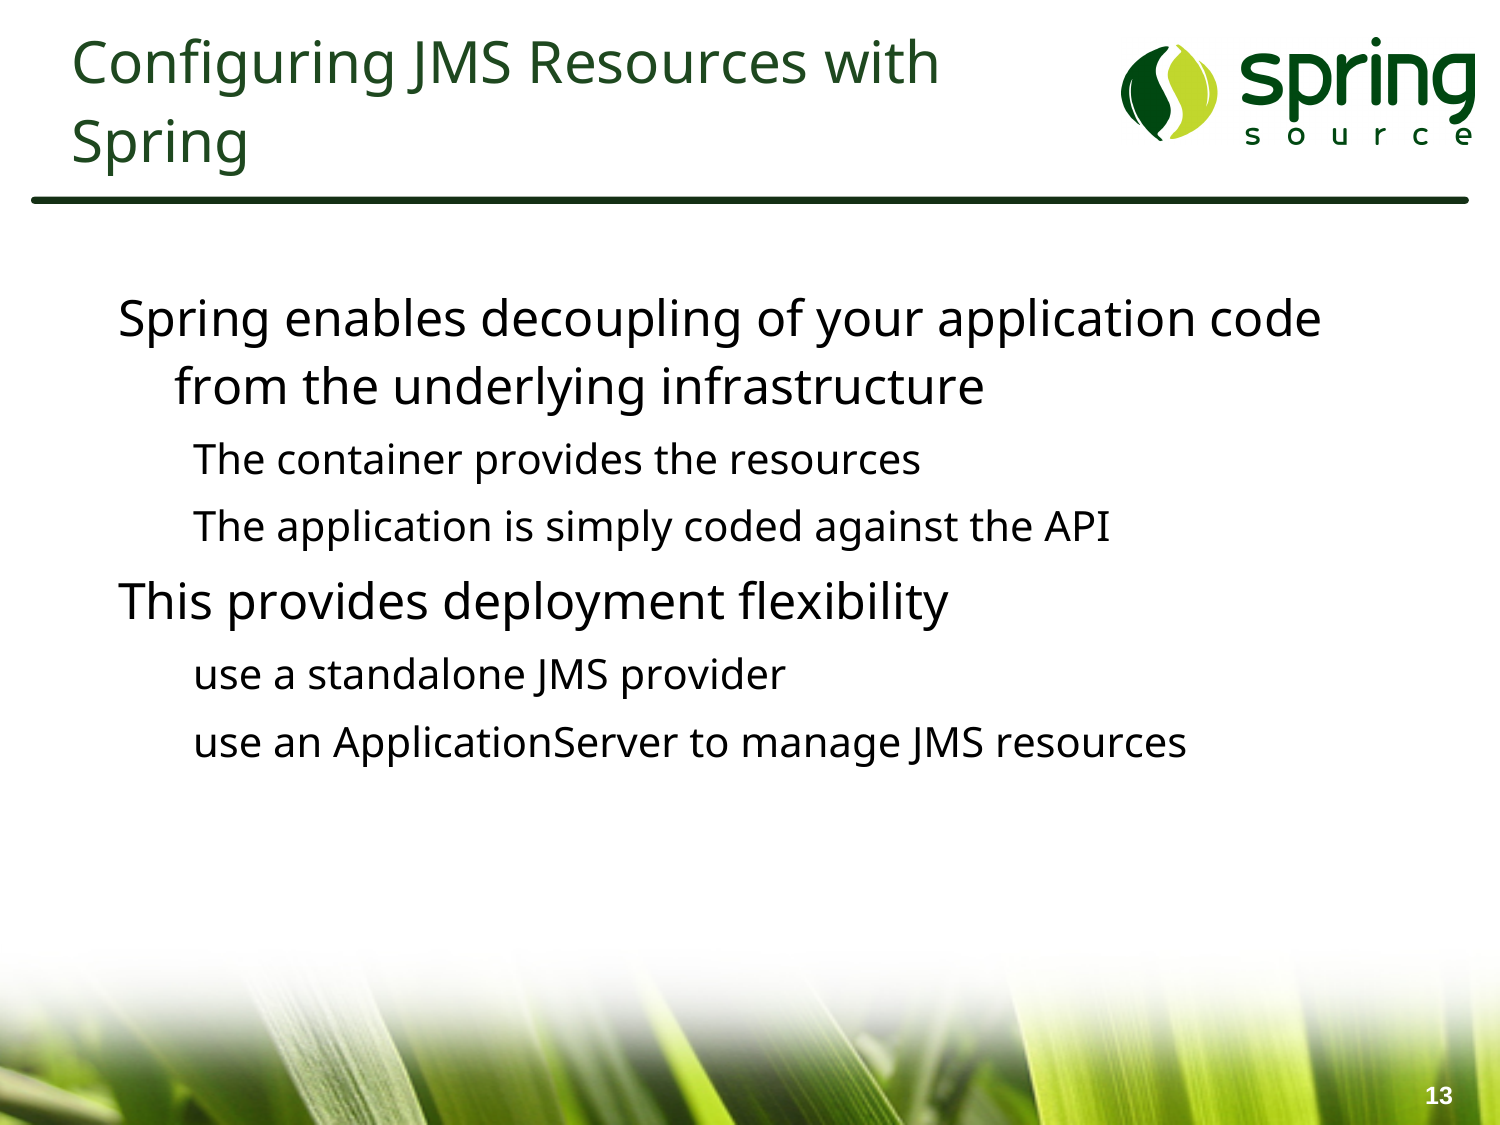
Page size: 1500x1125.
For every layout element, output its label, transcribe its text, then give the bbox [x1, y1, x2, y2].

picture [0, 944, 1500, 1125]
list Spring enables decoupling of your application code from the underlying infrastructure The container provides the resources The application is simply coded against the API This provides deployment flexibility use a standalone JMS provider use an ApplicationServer to manage JMS resources [103, 275, 1394, 938]
picture [1121, 37, 1475, 145]
title Configuring JMS Resources with Spring [56, 13, 1089, 176]
